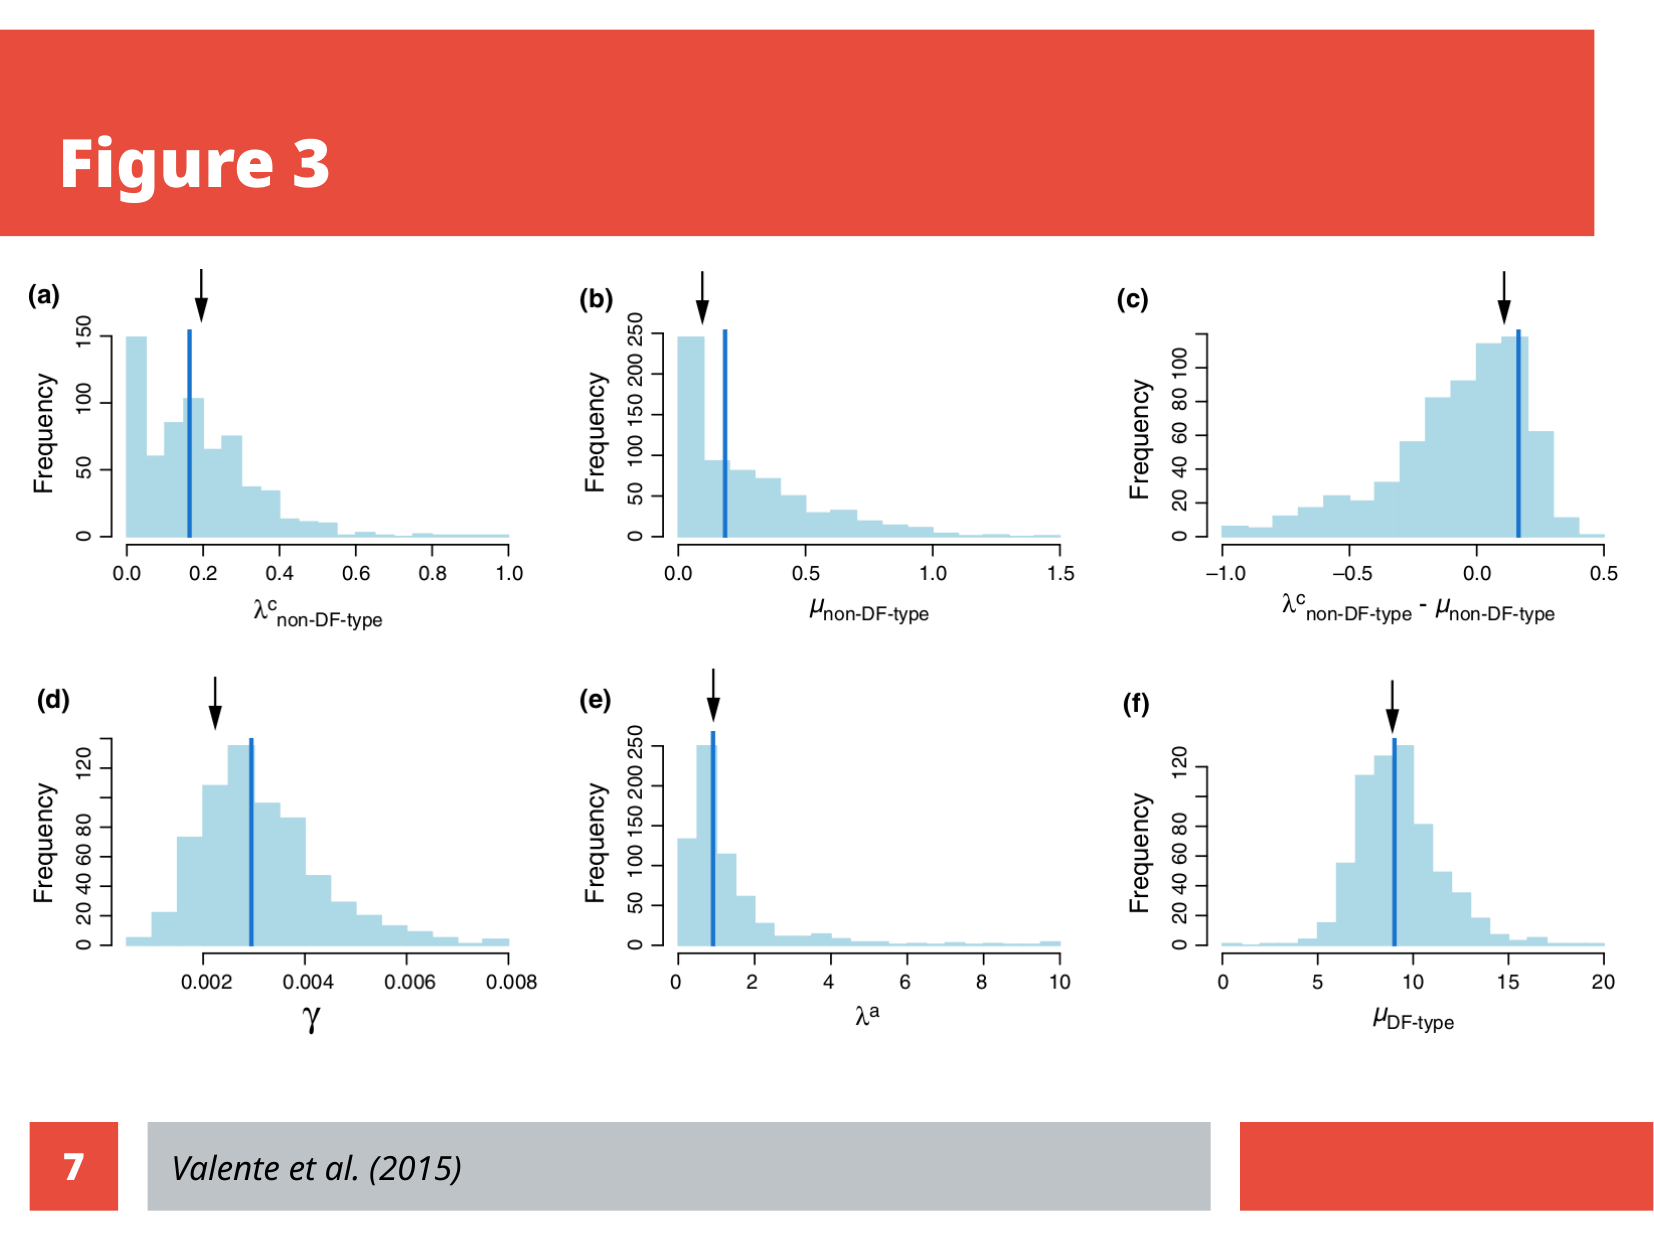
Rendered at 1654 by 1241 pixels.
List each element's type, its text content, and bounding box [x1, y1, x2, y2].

text_box Valente et al. (2015) [156, 1137, 528, 1191]
title Figure 3 [59, 59, 1595, 207]
picture [28, 269, 1618, 1036]
